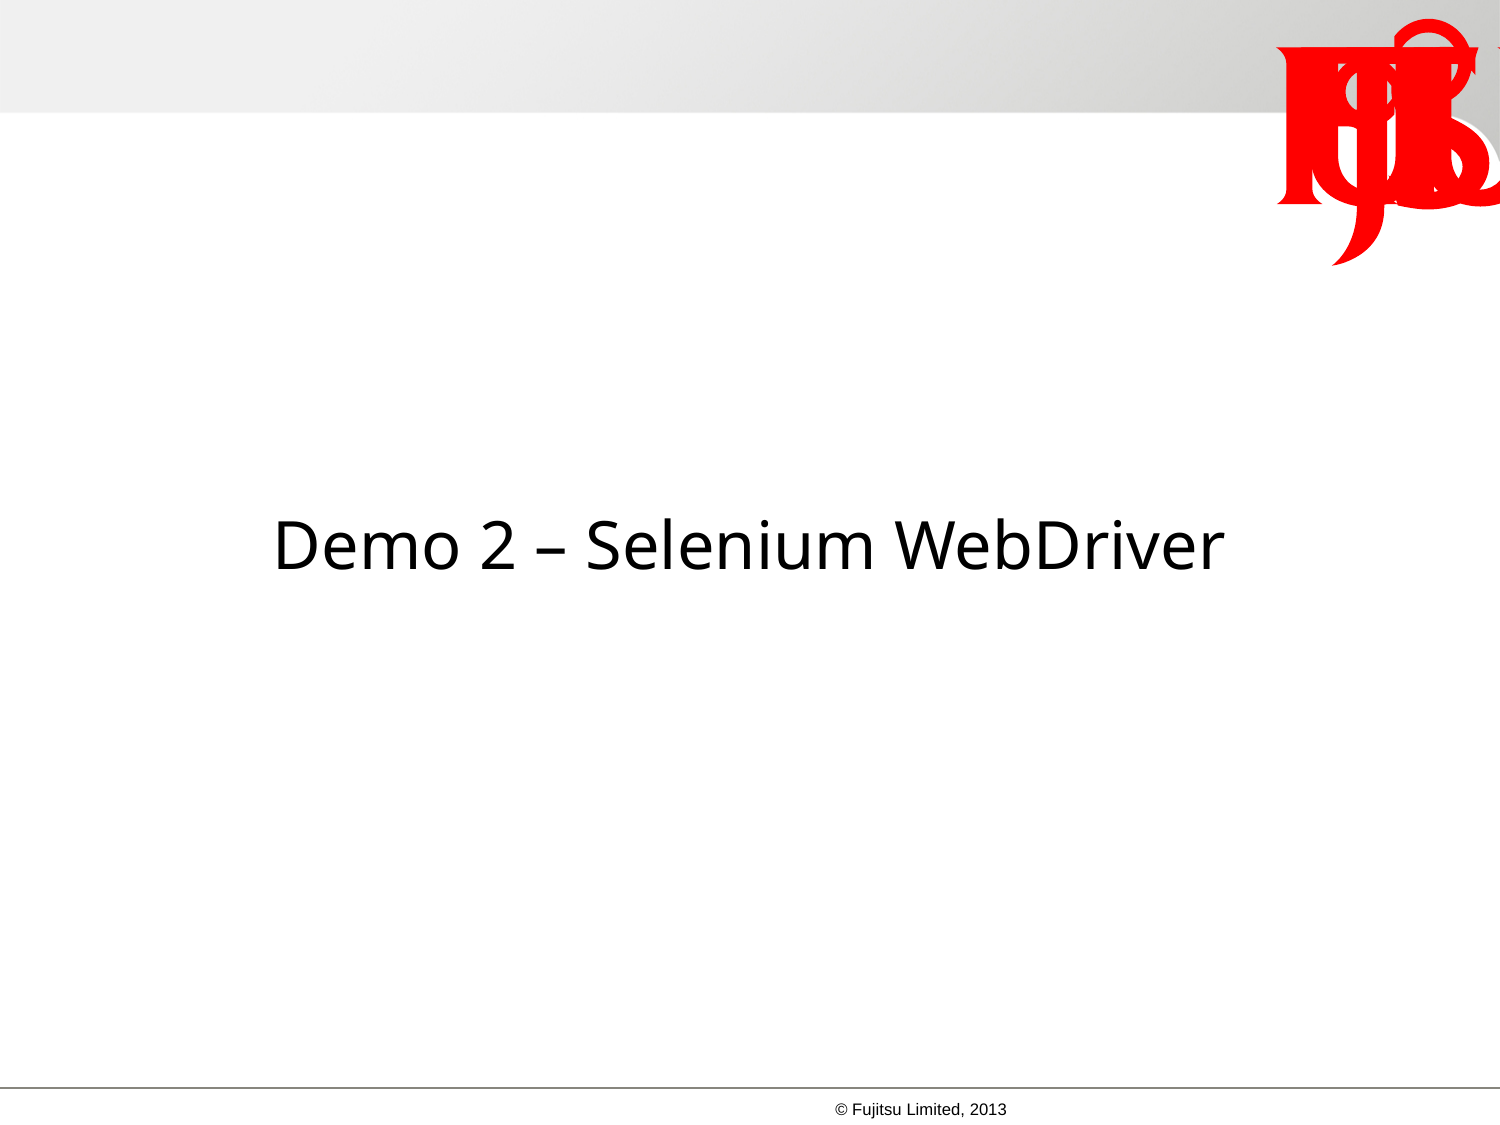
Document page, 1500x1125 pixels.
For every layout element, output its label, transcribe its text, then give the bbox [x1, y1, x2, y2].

subtitle Demo 2 – Selenium WebDriver [0, 0, 1500, 1087]
